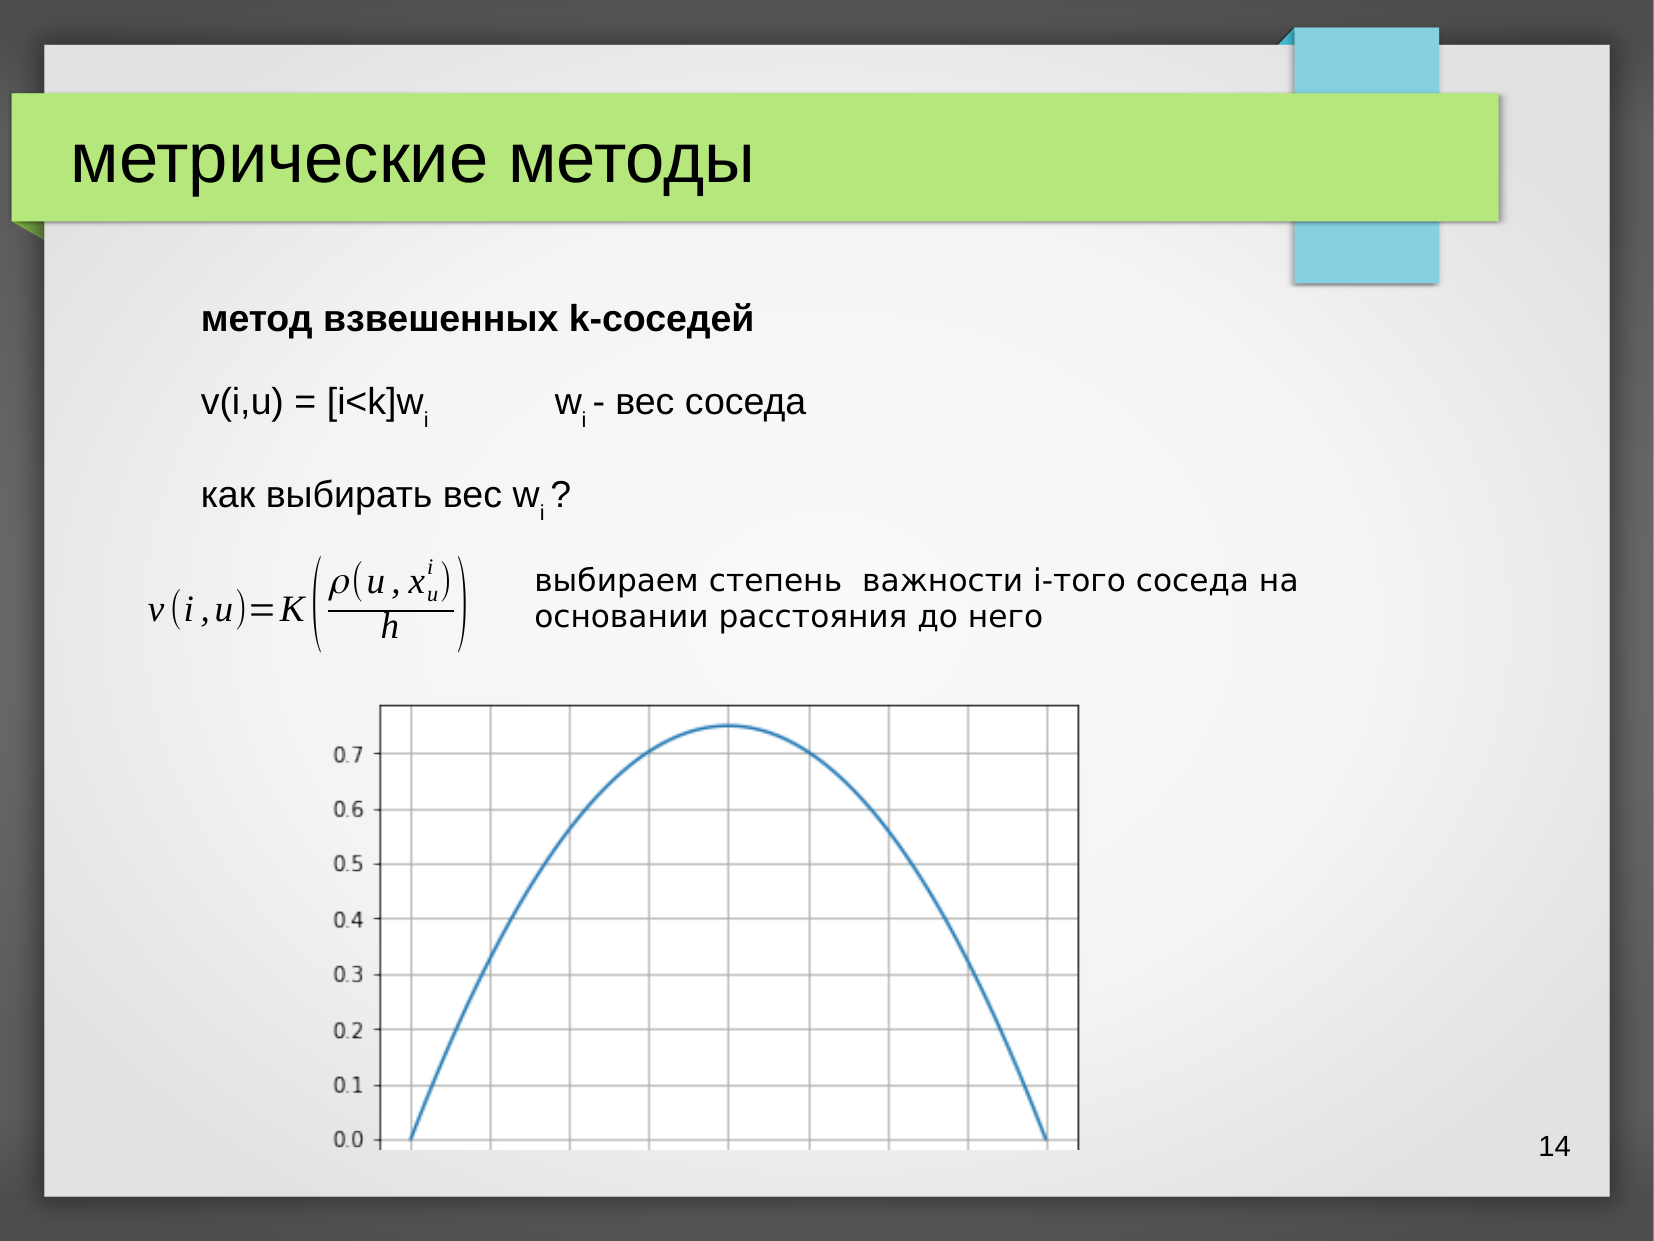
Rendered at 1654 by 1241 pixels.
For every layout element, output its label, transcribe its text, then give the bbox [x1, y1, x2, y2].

title метрические методы [70, 118, 1205, 199]
text_box выбираем степень важности i-того соседа на основании расстояния до него [519, 555, 1453, 662]
text_box метод взвешенных k-соседей v(i,u) = [i<k]wi wi - вес соседа как выбирать вес wi ? [200, 267, 934, 555]
picture [0, 0, 1654, 1241]
chart [141, 554, 476, 656]
